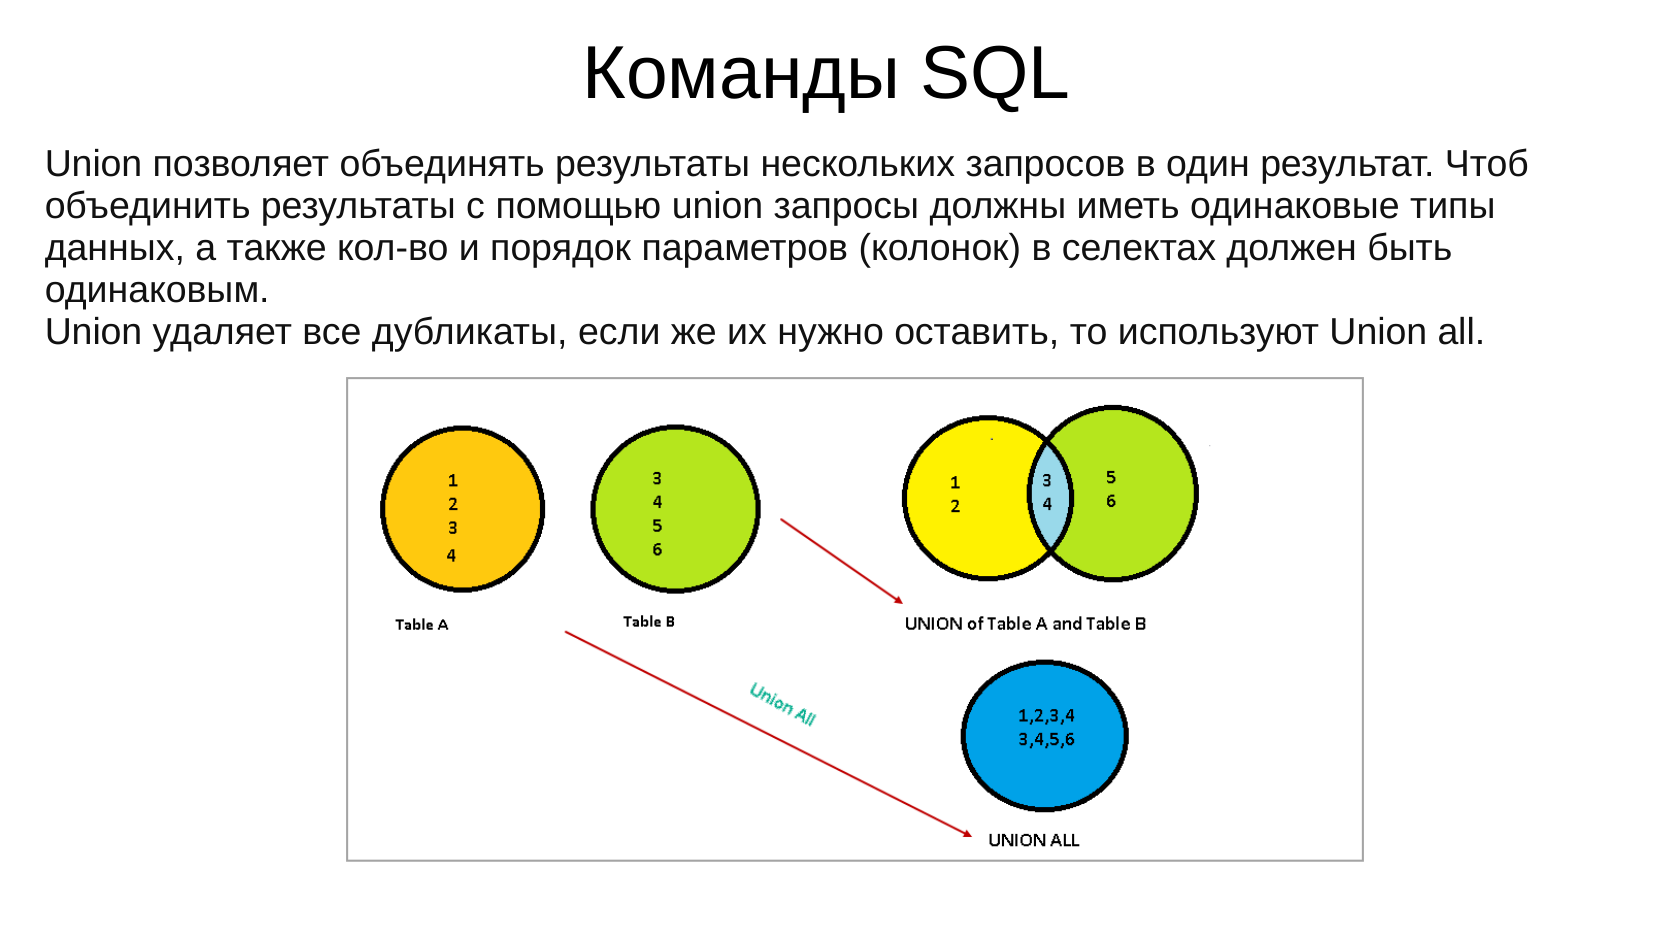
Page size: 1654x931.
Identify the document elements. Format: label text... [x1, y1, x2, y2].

title Команды SQL [82, 9, 1571, 135]
list [90, 402, 1579, 886]
picture [343, 374, 1366, 871]
text_box Union позволяет объединять результаты нескольких запросов в один результат. Чтоб объединить результаты с помощью union запросы должны иметь одинаковые типы данных, а также кол-во и порядок параметров (колонок) в селектах должен быть одинаковым. Union удаляет все дубликаты, если же их нужно оставить, то используют Union all. [30, 135, 1633, 402]
